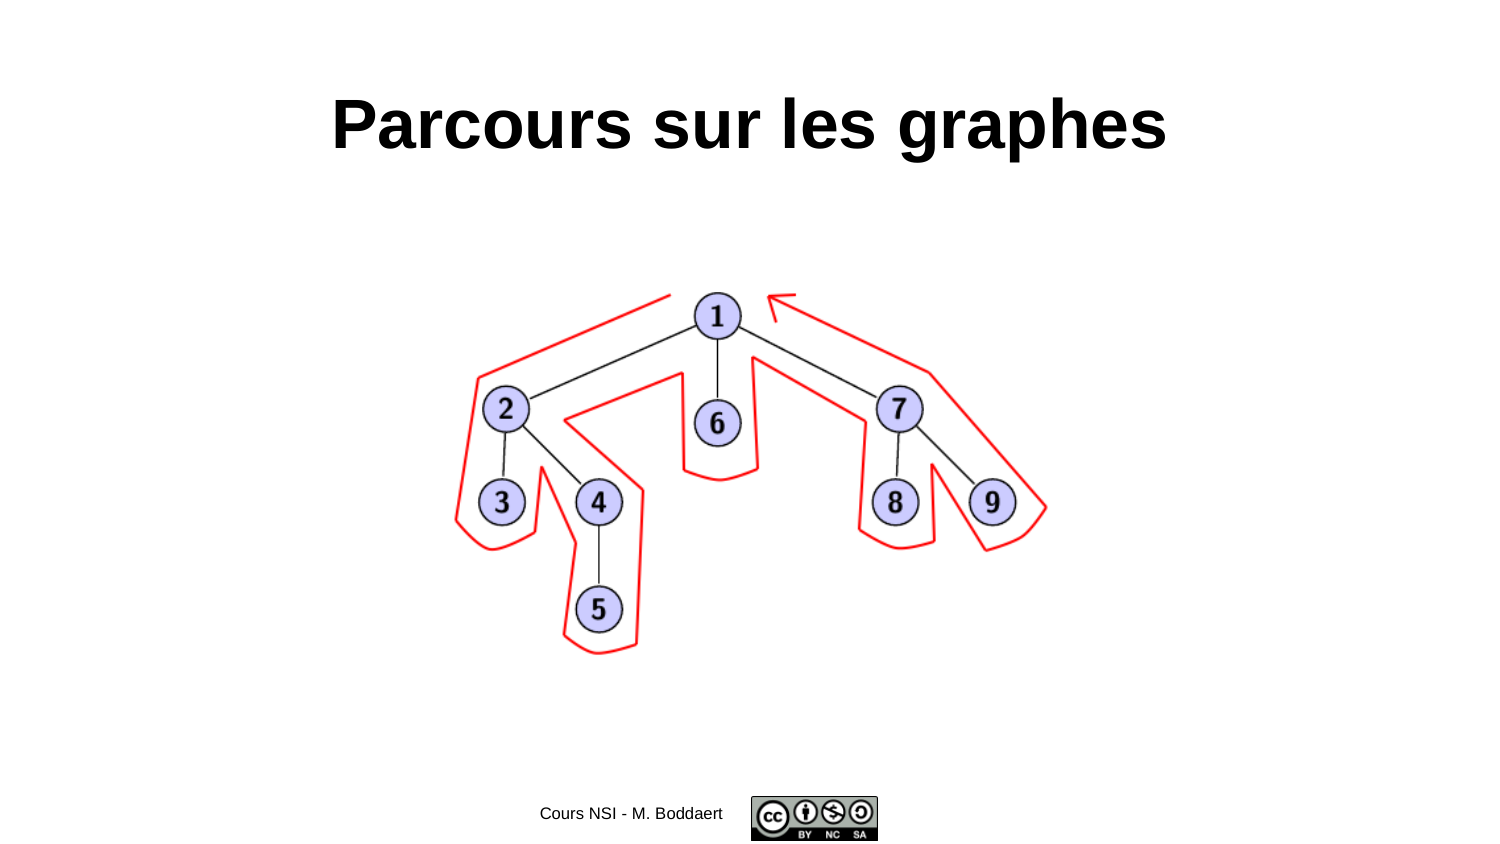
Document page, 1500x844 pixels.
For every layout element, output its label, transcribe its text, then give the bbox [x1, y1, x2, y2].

picture [751, 796, 878, 841]
title Parcours sur les graphes [51, 63, 1449, 178]
picture [402, 229, 1090, 688]
